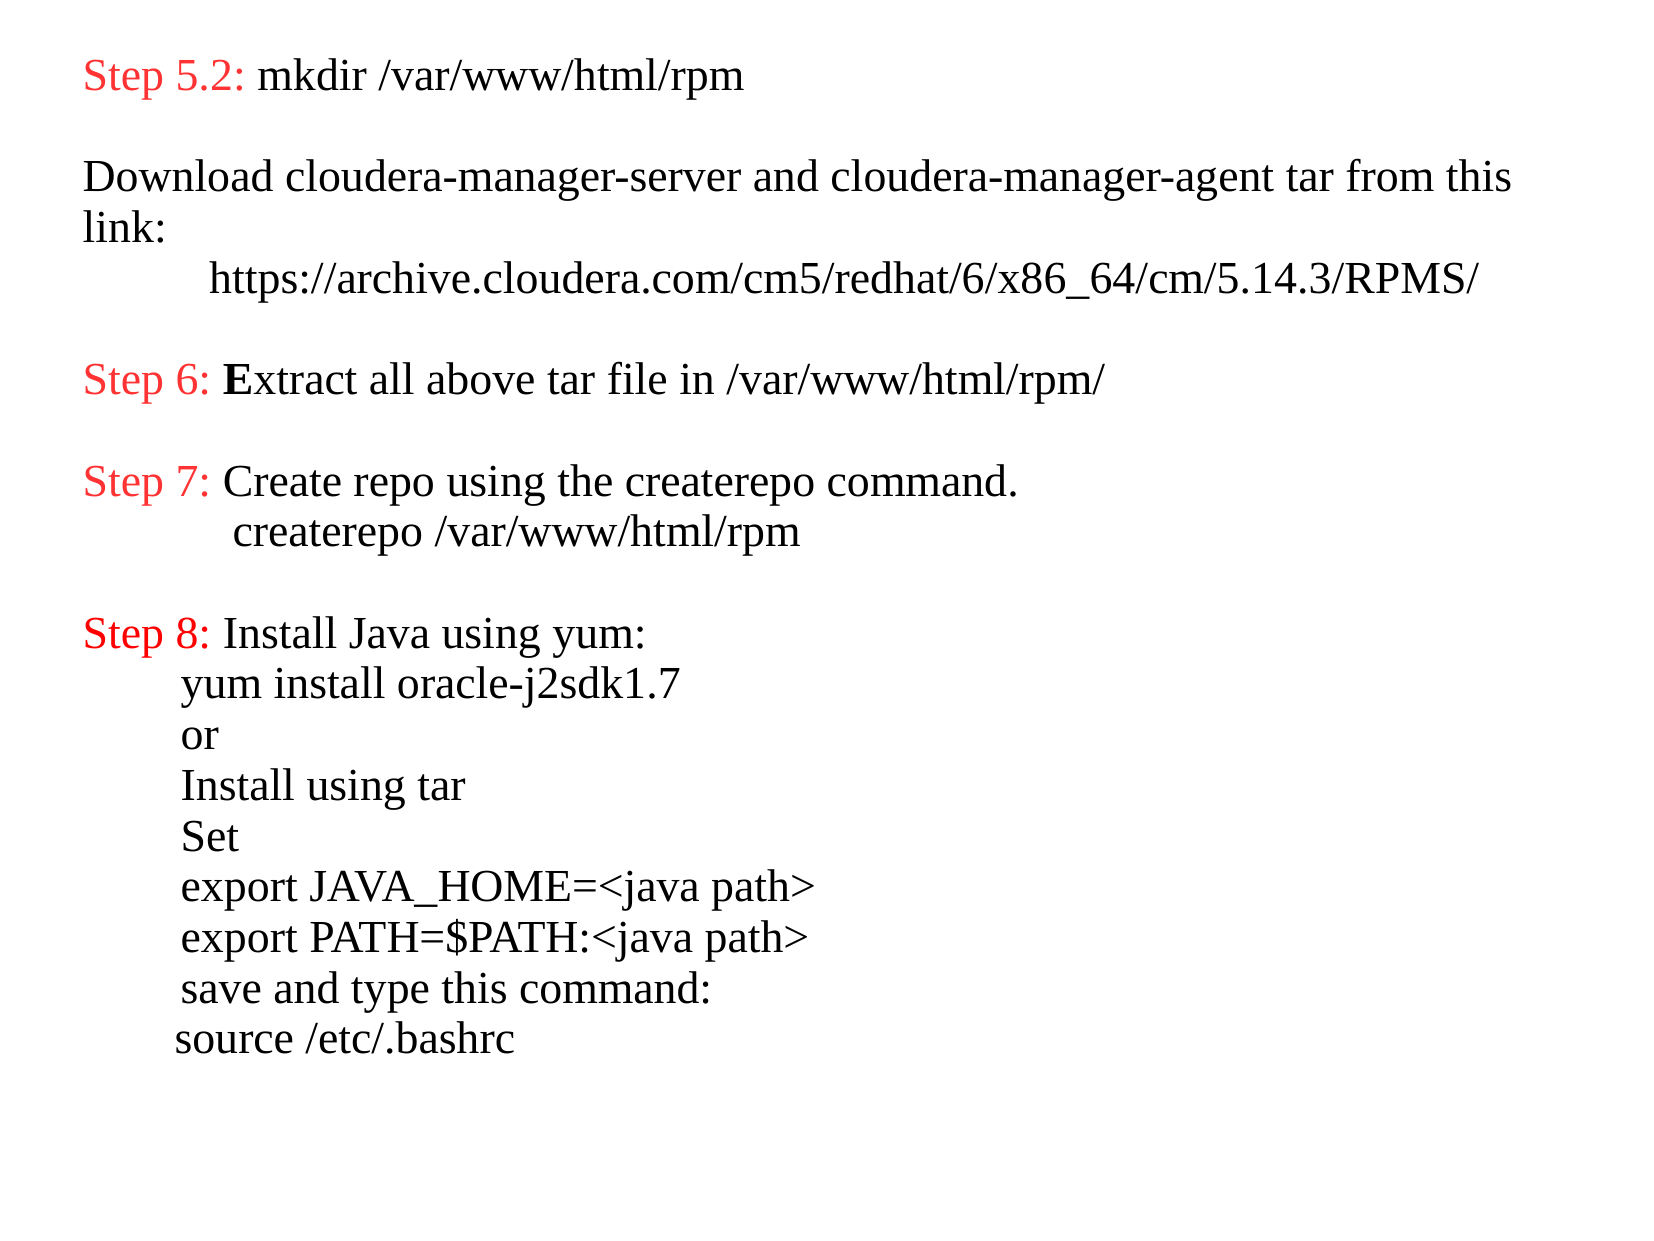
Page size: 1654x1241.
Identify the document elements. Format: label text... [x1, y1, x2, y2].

subtitle Step 5.2: mkdir /var/www/html/rpm Download cloudera-manager-server and cloudera-manager-agent tar from this link: https://archive.cloudera.com/cm5/redhat/6/x86_64/cm/5.14.3/RPMS/ Step 6: Extract all above tar file in /var/www/html/rpm/ Step 7: Create repo using the createrepo command. createrepo /var/www/html/rpm Step 8: Install Java using yum: yum install oracle-j2sdk1.7 or Install using tar Set export JAVA_HOME=<java path> export PATH=$PATH:<java path> save and type this command: source /etc/.bashrc [82, 49, 1571, 1174]
